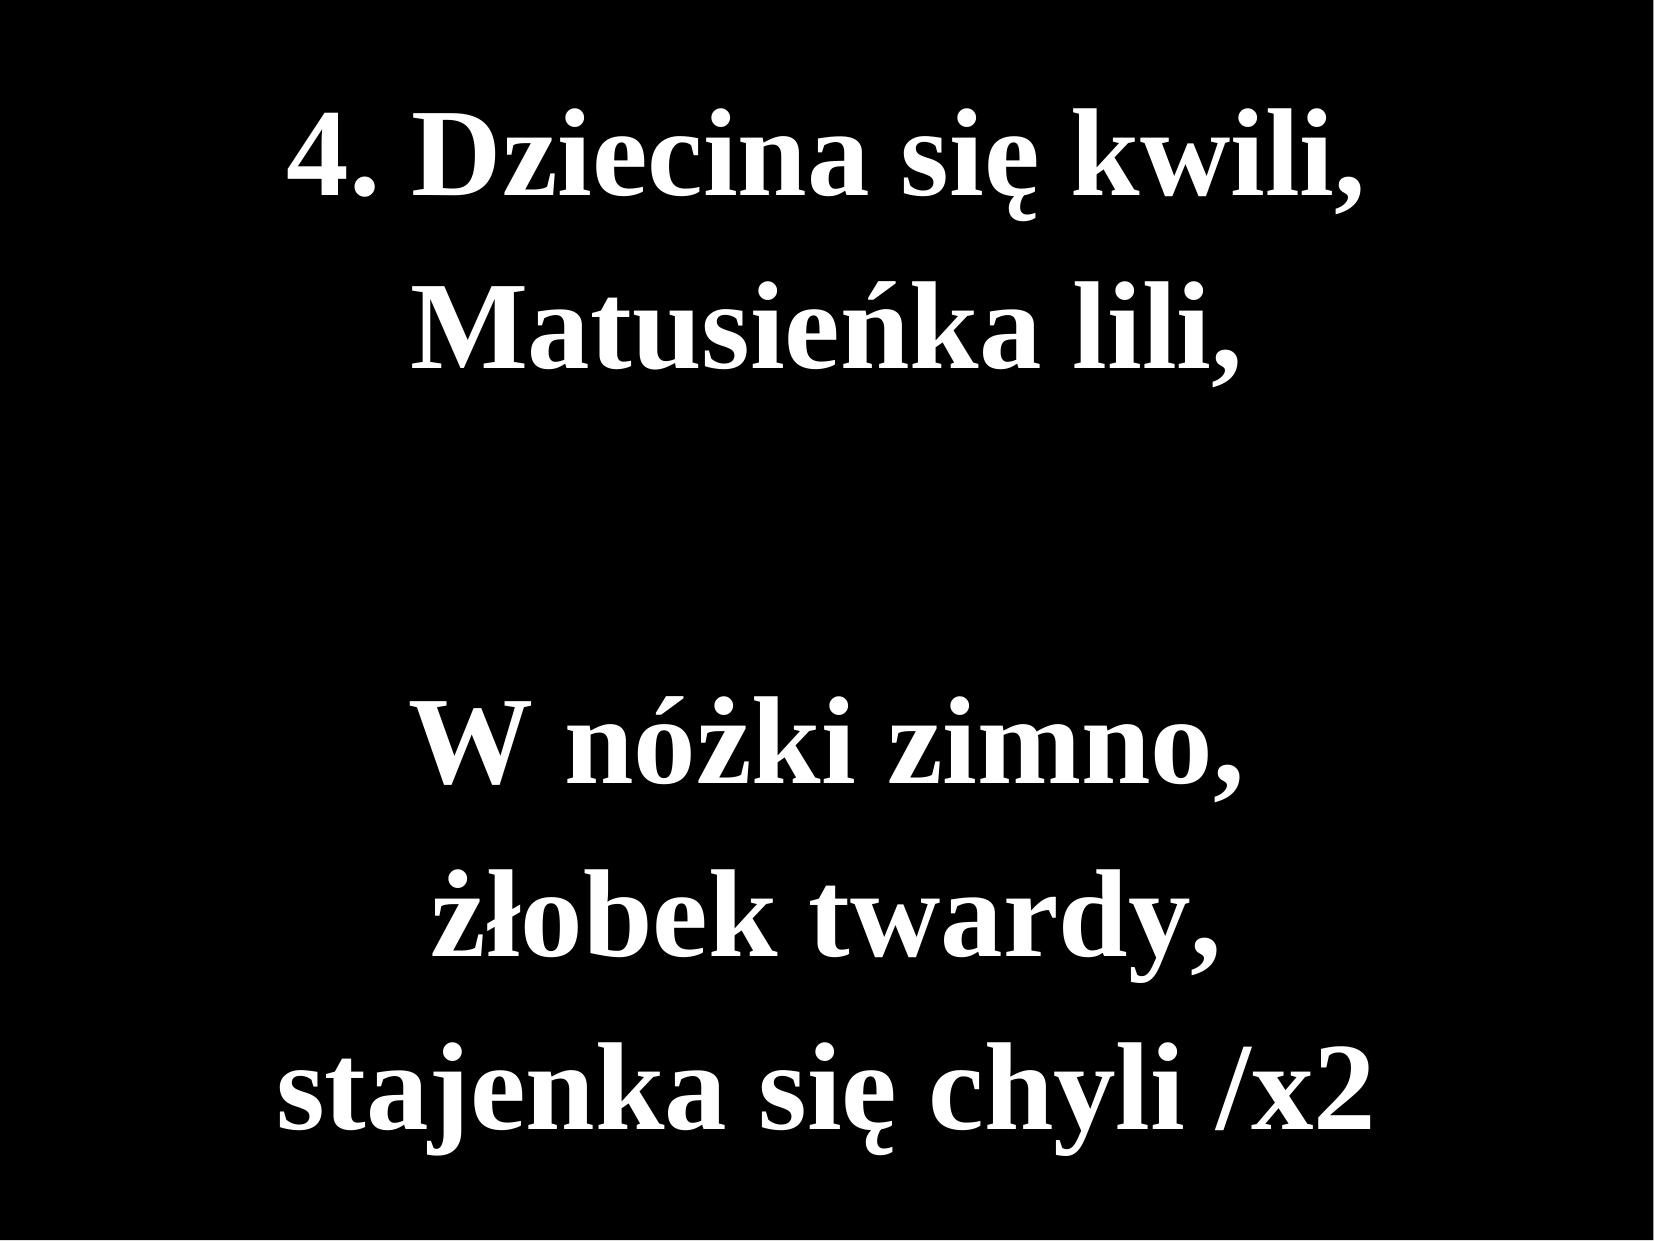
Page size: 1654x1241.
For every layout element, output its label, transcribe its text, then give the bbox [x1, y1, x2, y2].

title 4. Dziecina się kwili, ppp Matusieńka lili, W nóżki zimno, ppp żłobek twardy, ppp stajenka się chyli /x2 [0, 0, 1654, 1241]
